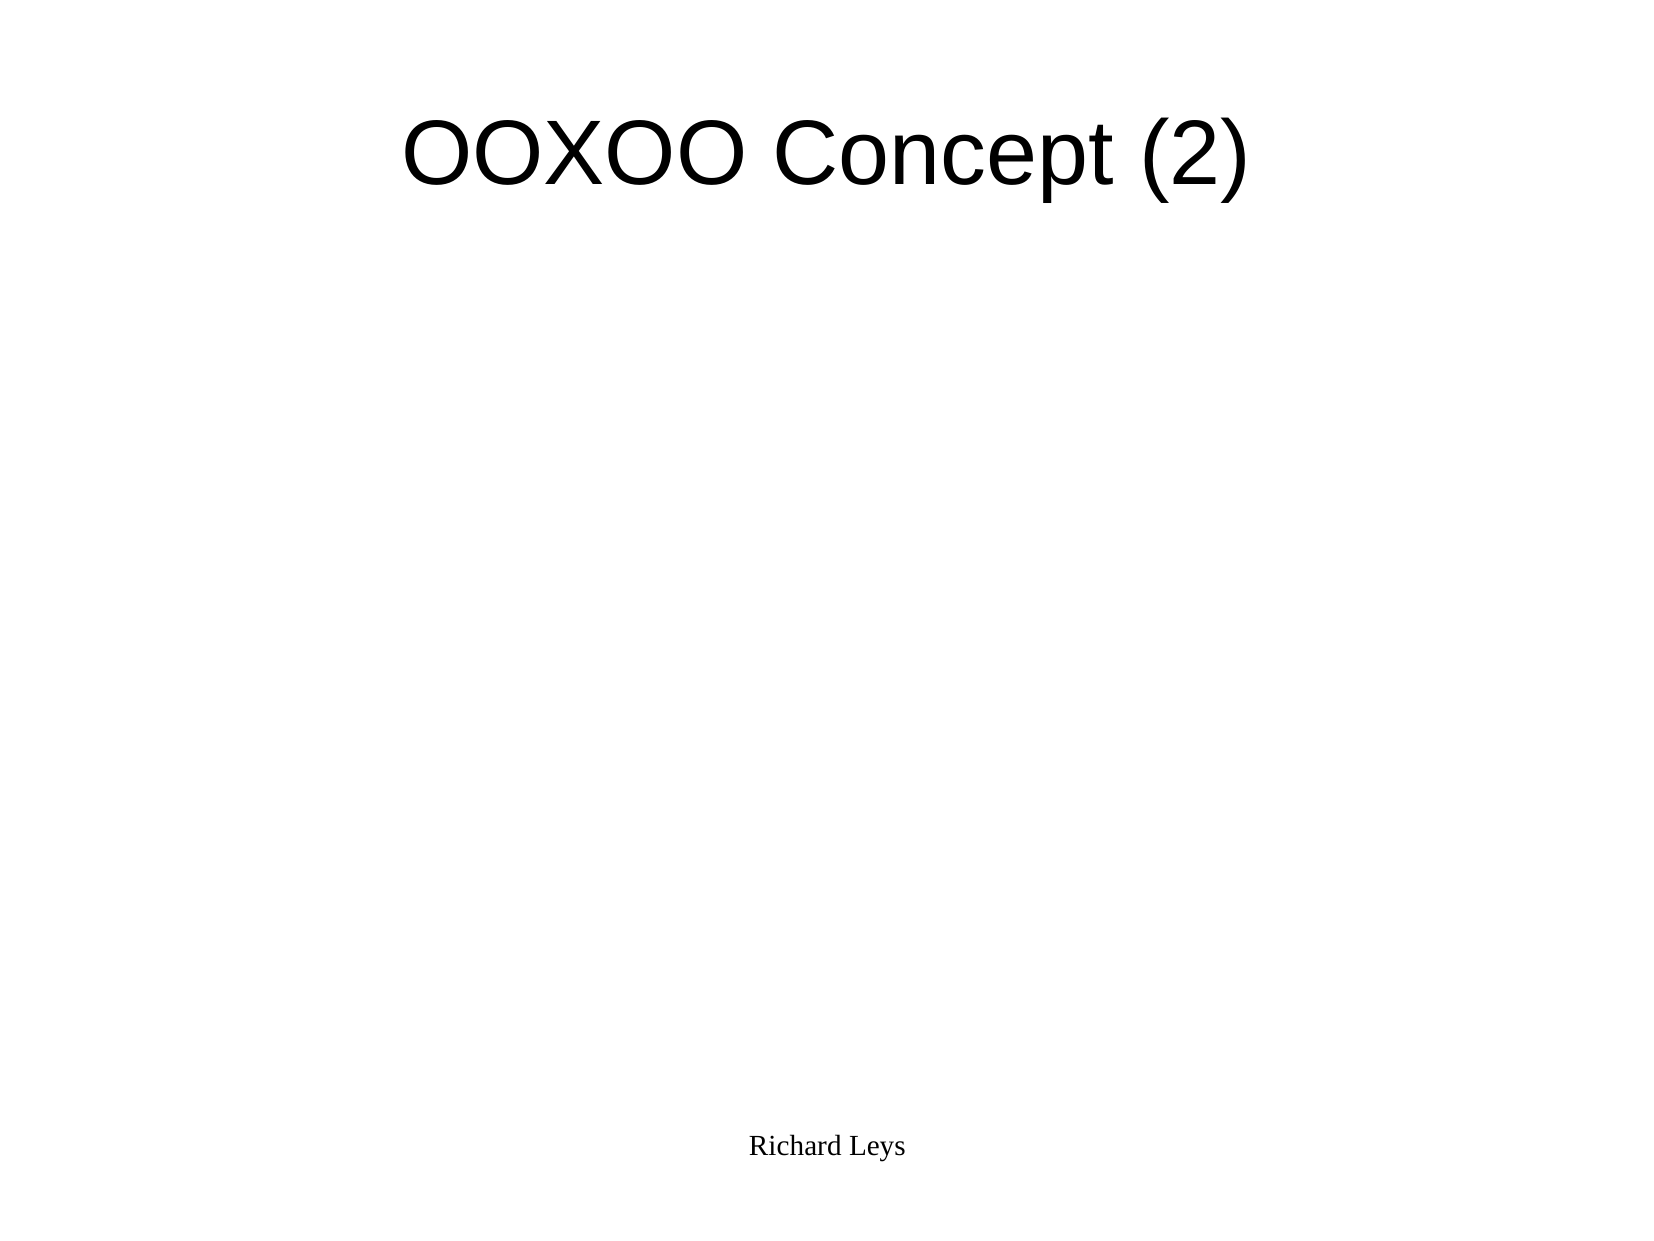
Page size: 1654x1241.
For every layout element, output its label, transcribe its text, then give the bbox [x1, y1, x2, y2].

title OOXOO Concept (2) [82, 49, 1571, 257]
